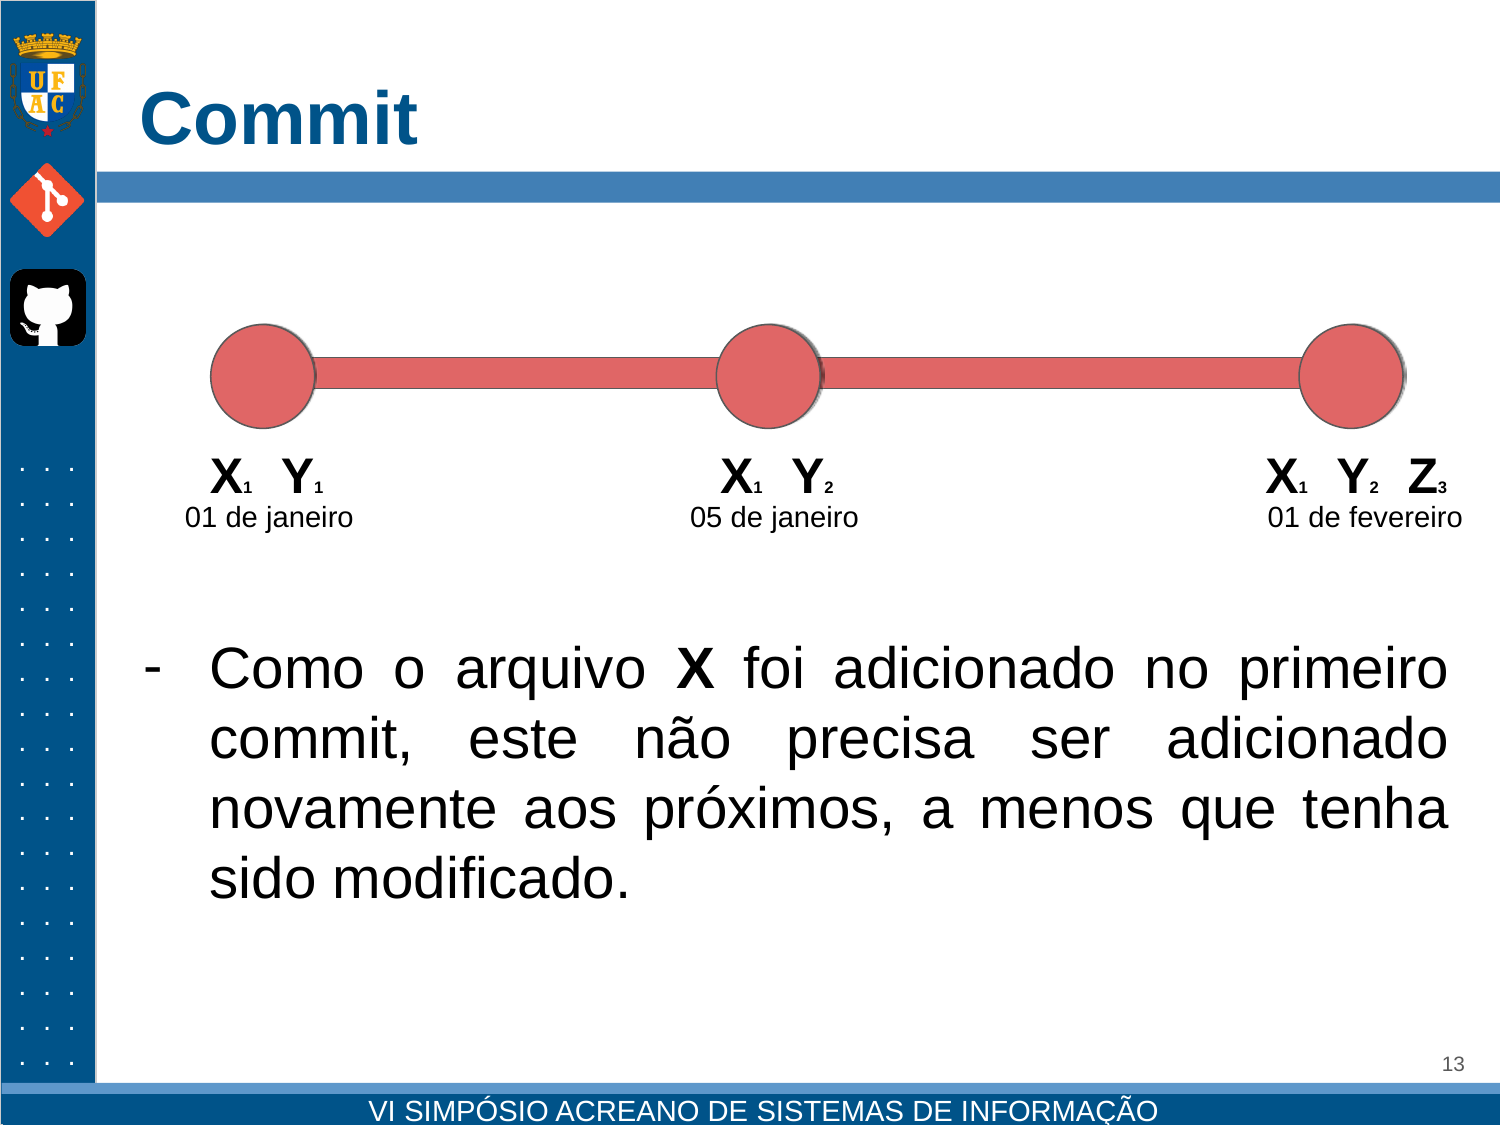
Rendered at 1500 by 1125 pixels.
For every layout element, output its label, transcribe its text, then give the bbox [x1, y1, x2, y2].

text_box [0, 0, 353, 1125]
picture [10, 269, 86, 346]
text_box 01 de janeiro [169, 483, 432, 523]
text_box Como o arquivo X foi adicionado no primeiro commit, este não precisa ser adicionado novamente aos próximos, a menos que tenha sido modificado. [119, 565, 1466, 958]
text_box 01 de fevereiro [1252, 483, 1500, 523]
text_box X1 Y2 [705, 428, 857, 483]
text_box . . . . . . . . . . . . . . . . . . . . . . . . . . . . . . . . . . . . . . . . . . . . . . . . . . . . . . [3, 427, 133, 857]
text_box [186, 171, 1500, 203]
text_box [1288, 1082, 1500, 1125]
slide_number <número> [1389, 1019, 1480, 1106]
title Commit [124, 89, 1494, 171]
text_box X1 Y1 [194, 428, 347, 483]
text_box X1 Y2 Z3 [1250, 428, 1467, 504]
picture [10, 163, 186, 237]
text_box VI SIMPÓSIO ACREANO DE SISTEMAS DE INFORMAÇÃO [353, 1077, 1288, 1125]
text_box [210, 324, 1404, 428]
text_box 05 de janeiro [675, 483, 937, 523]
picture [10, 33, 86, 137]
